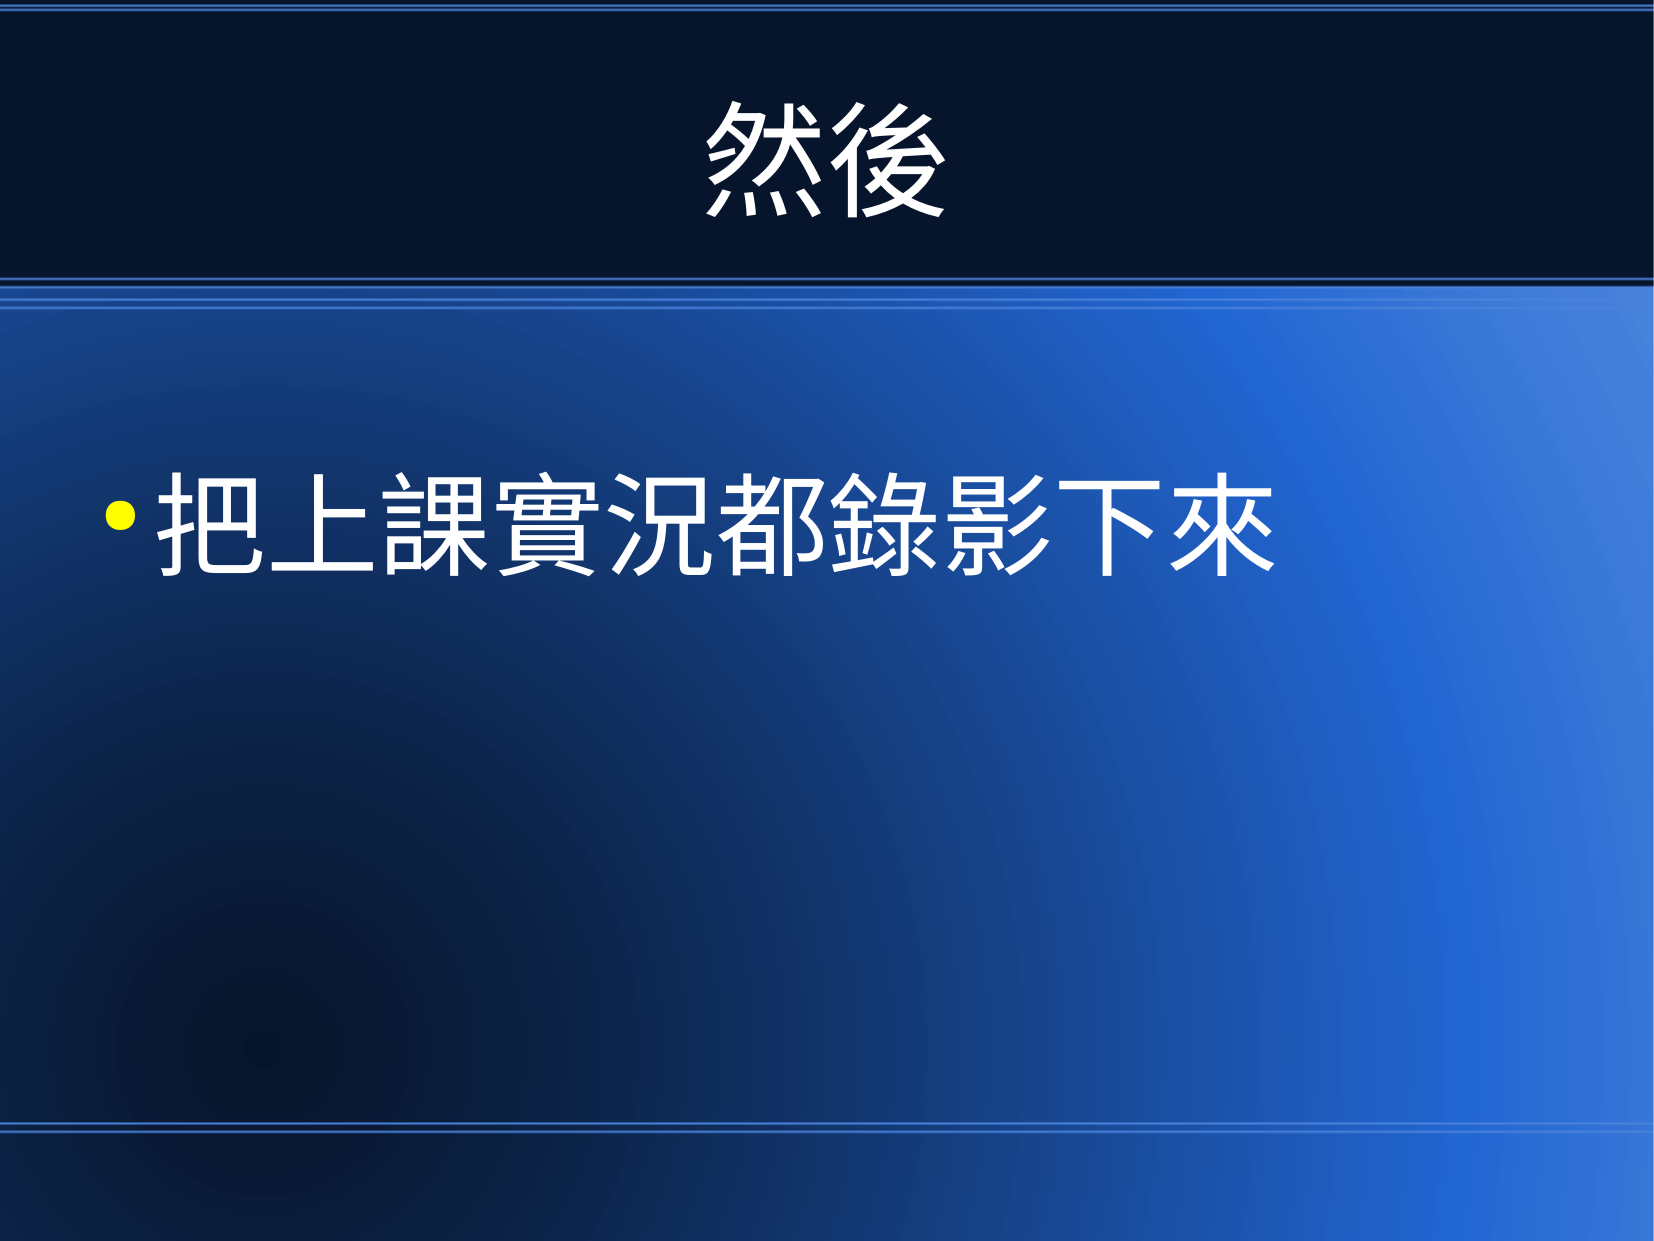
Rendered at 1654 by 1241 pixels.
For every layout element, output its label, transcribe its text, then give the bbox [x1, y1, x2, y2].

title 然後 [82, 49, 1571, 257]
picture [0, 0, 1654, 1241]
list 把上課實況都錄影下來 [82, 355, 1571, 1241]
